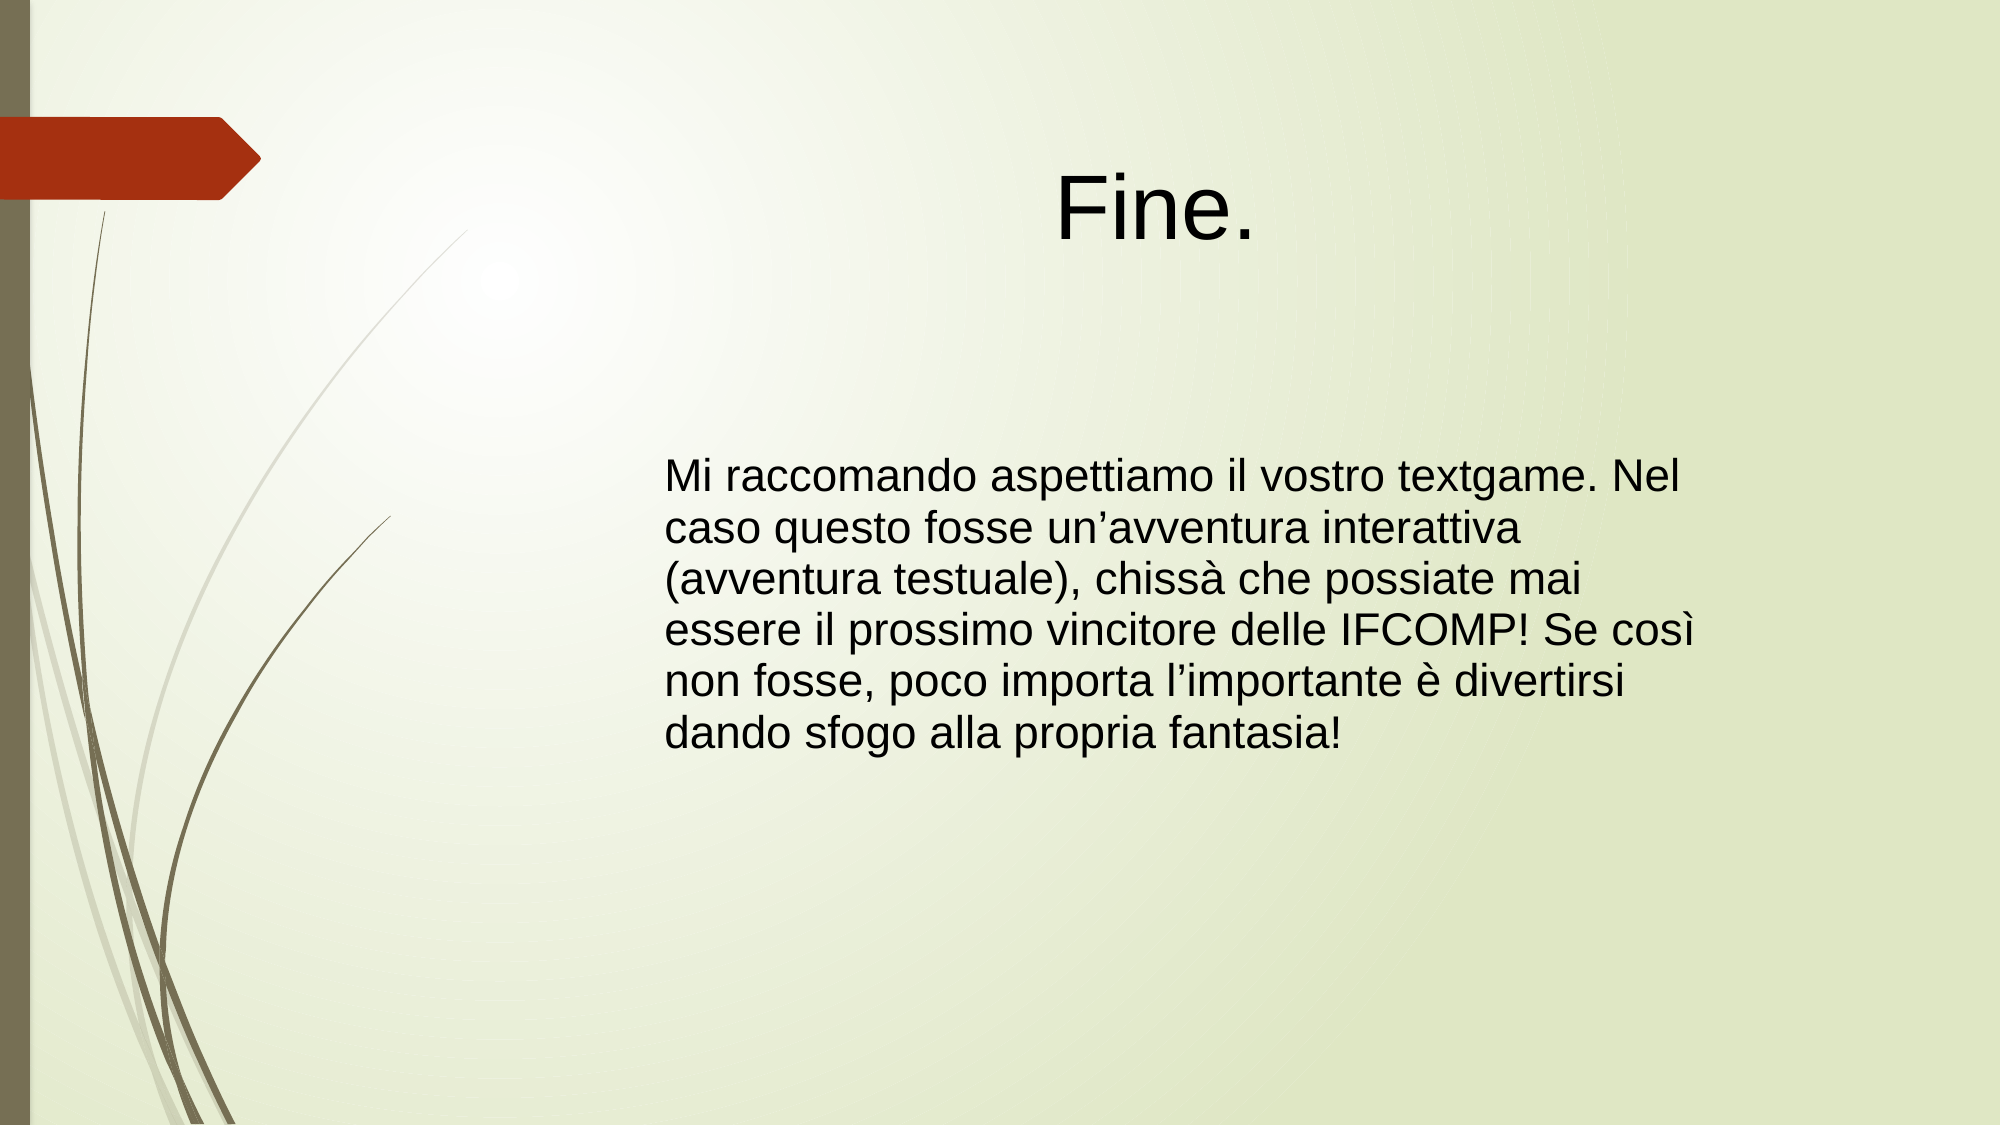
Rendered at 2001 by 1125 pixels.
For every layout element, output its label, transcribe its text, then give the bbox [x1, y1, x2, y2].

text_box Mi raccomando aspettiamo il vostro textgame. Nel caso questo fosse un’avventura interattiva (avventura testuale), chissà che possiate mai essere il prossimo vincitore delle IFCOMP! Se così non fosse, poco importa l’importante è divertirsi dando sfogo alla propria fantasia! [649, 442, 1713, 1004]
title Fine. [425, 102, 1888, 313]
